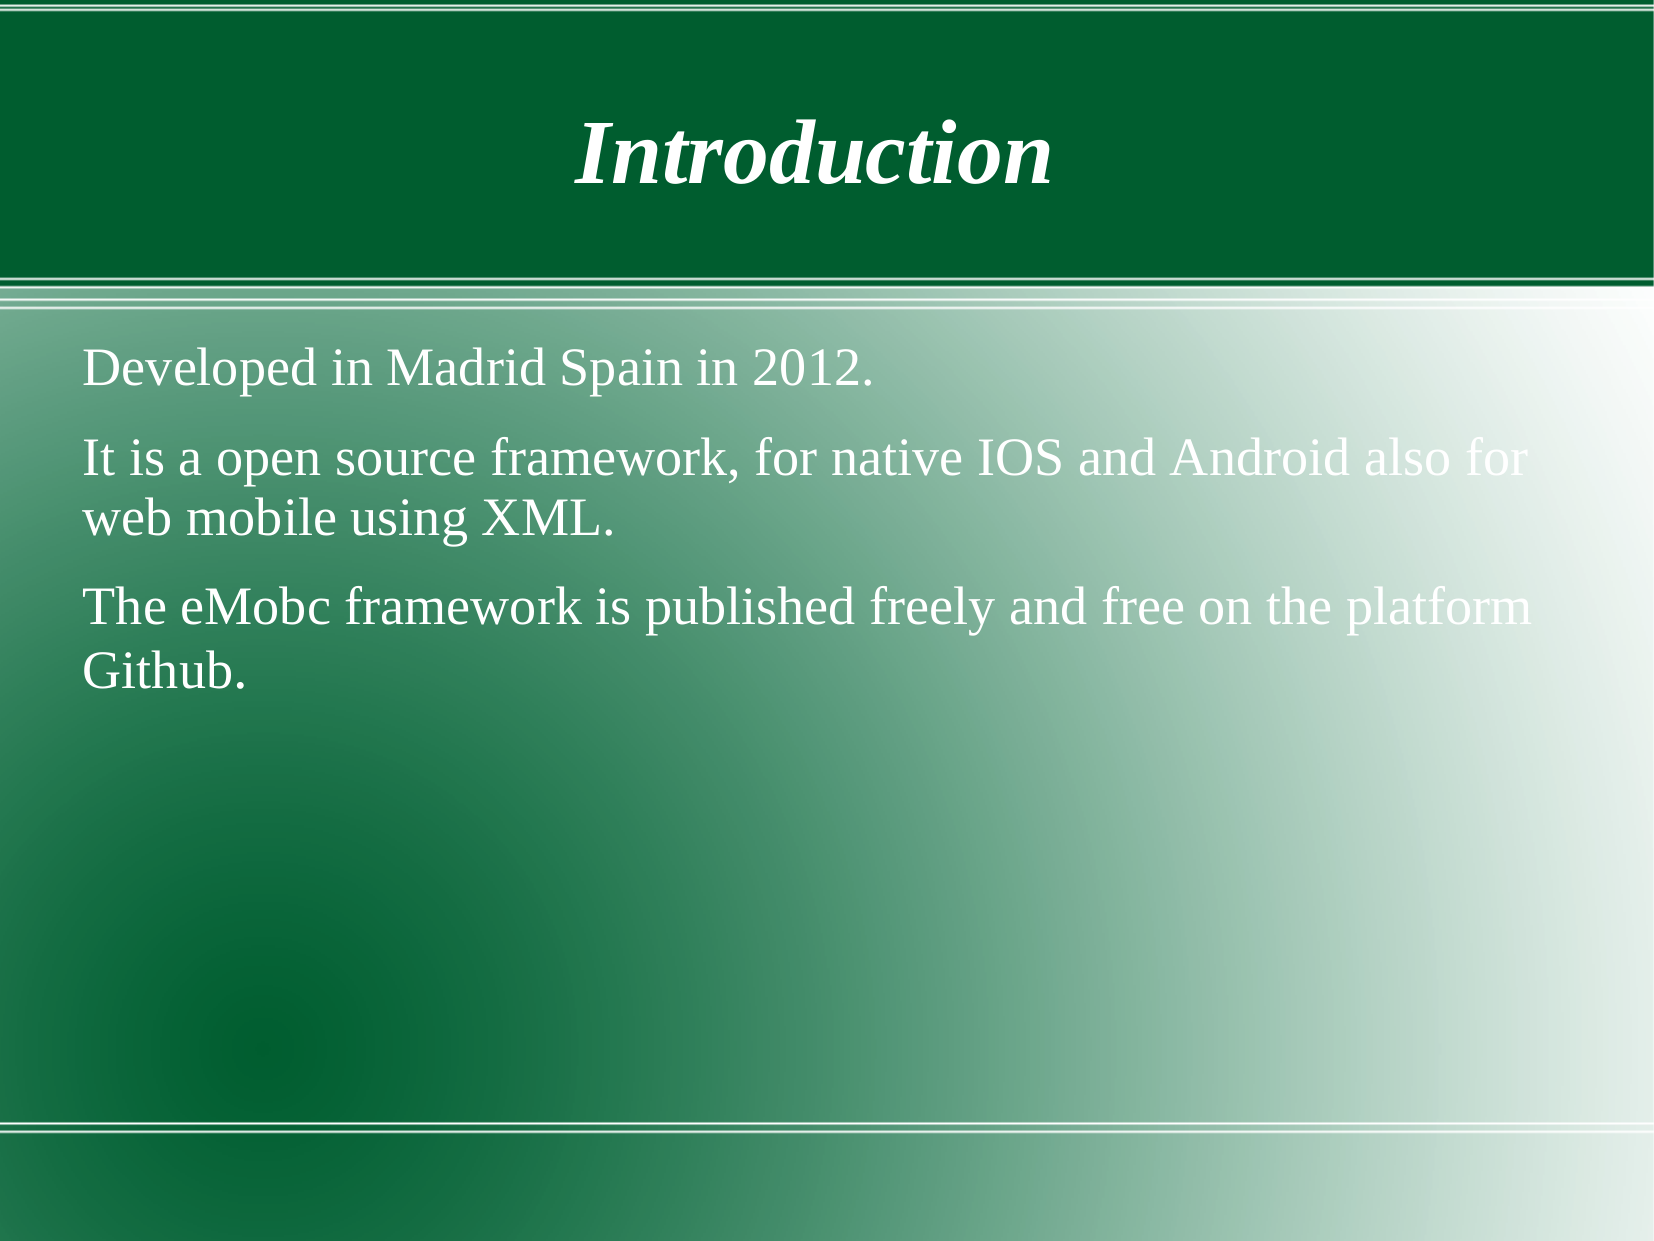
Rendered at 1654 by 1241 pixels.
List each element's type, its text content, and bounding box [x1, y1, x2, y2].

list Developed in Madrid Spain in 2012. It is a open source framework, for native IOS and Android also for web mobile using XML. The eMobc framework is published freely and free on the platform Github. [82, 337, 1571, 1052]
title Introduction [82, 49, 1571, 257]
picture [0, 0, 1654, 1241]
